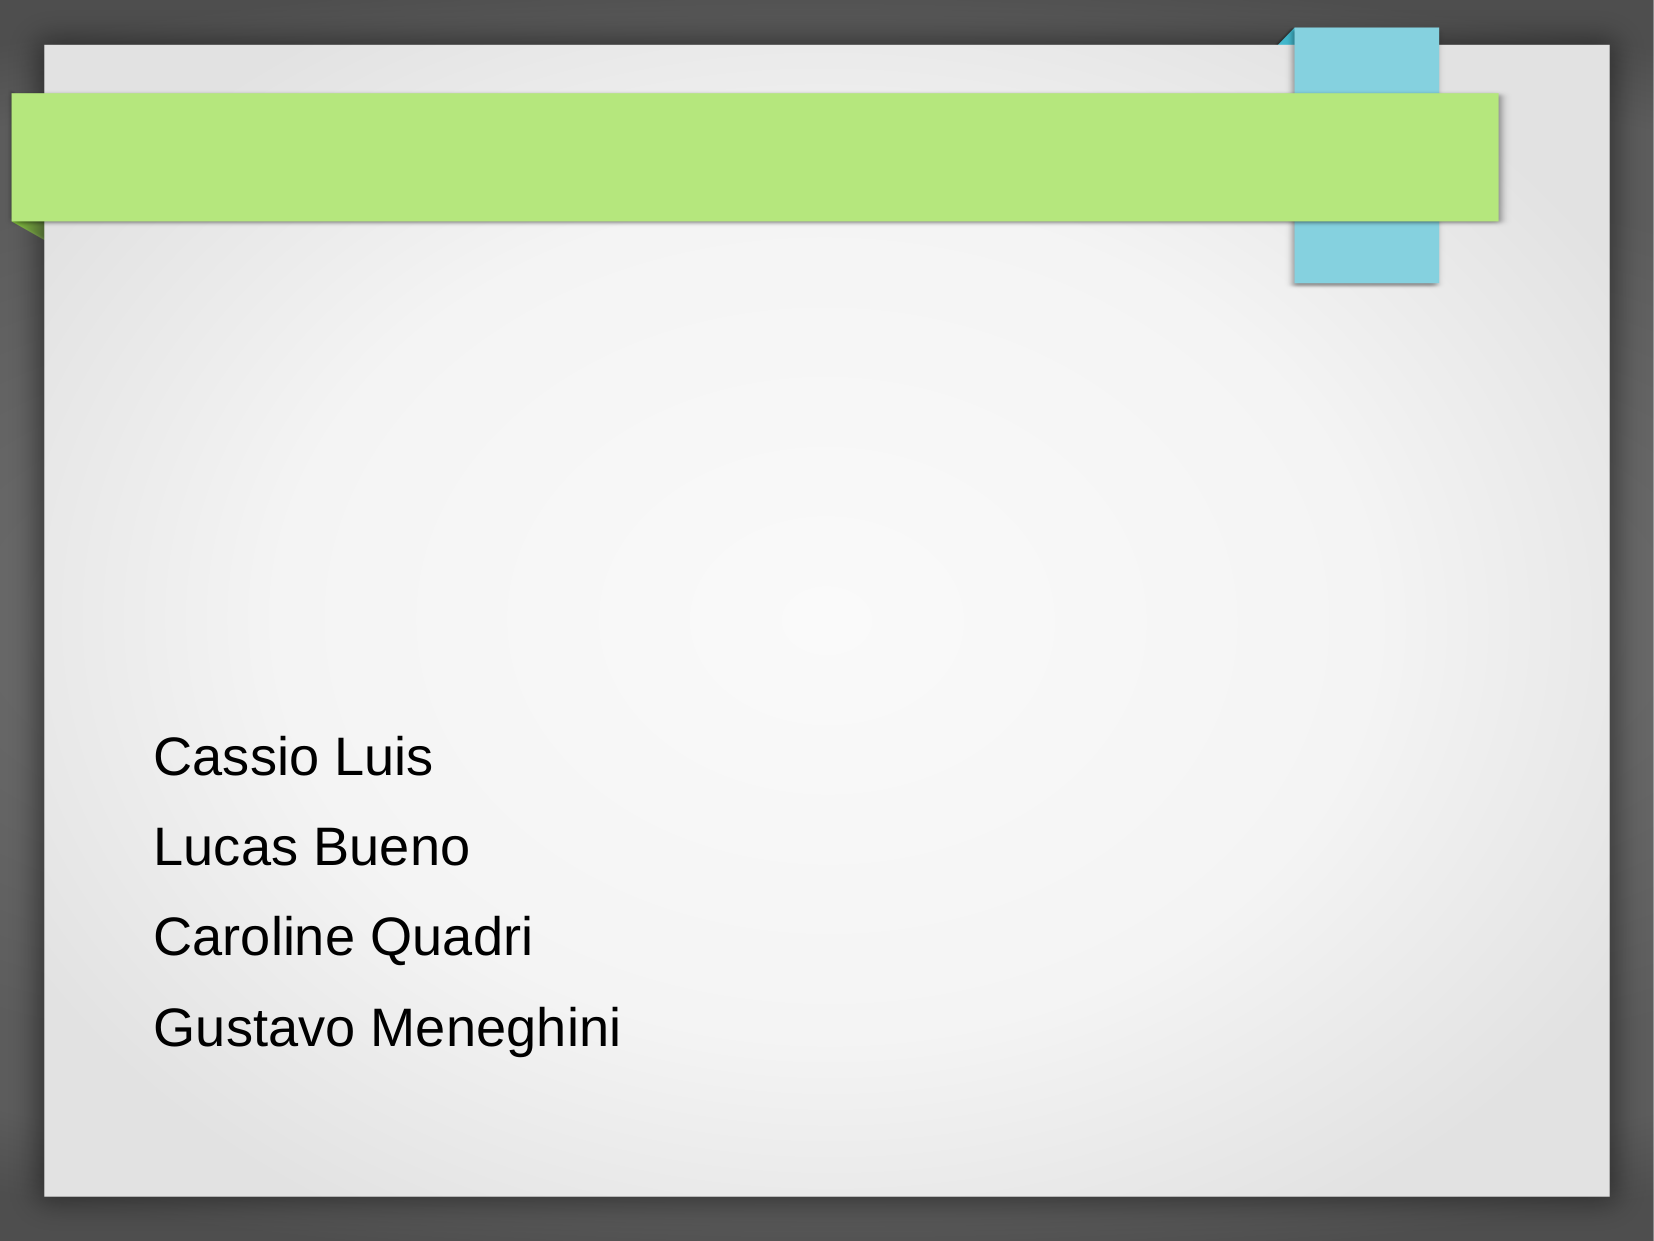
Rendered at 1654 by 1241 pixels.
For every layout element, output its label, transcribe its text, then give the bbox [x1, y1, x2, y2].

picture [0, 0, 1654, 1241]
list Cassio Luis Lucas Bueno Caroline Quadri Gustavo Meneghini [82, 726, 1571, 1241]
